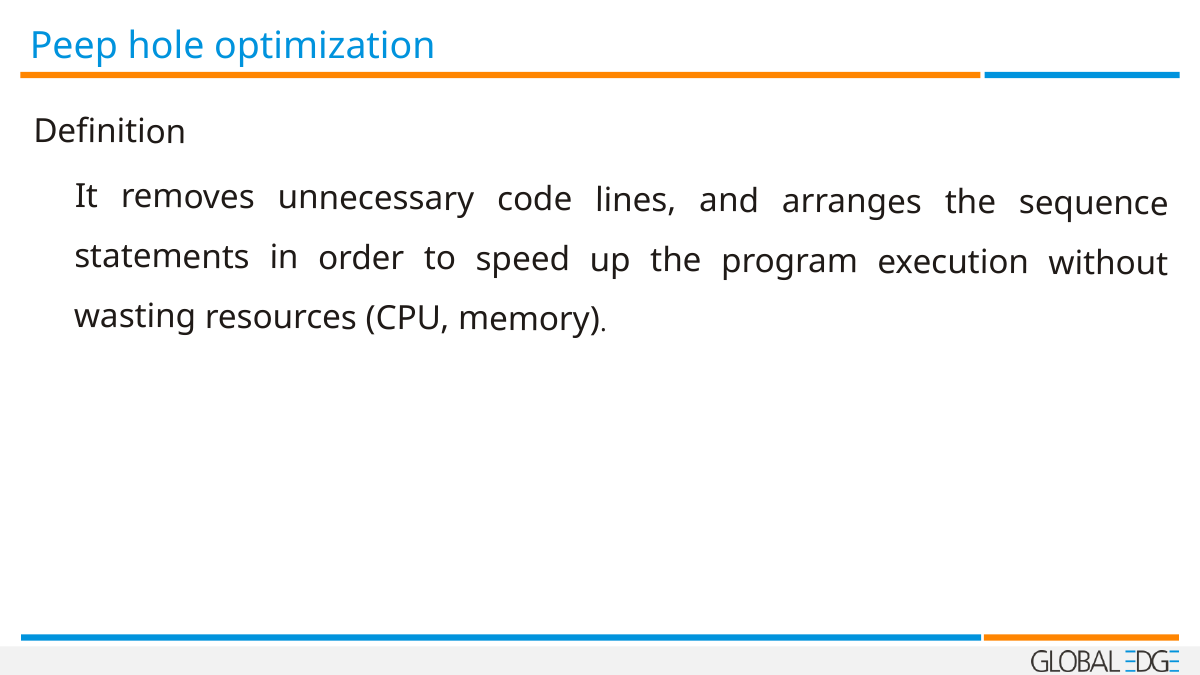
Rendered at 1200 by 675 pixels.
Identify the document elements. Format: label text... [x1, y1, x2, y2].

text_box Peep hole optimization [15, 11, 762, 76]
picture [1031, 650, 1179, 672]
text_box Definition It removes unnecessary code lines, and arranges the sequence statements in order to speed up the program execution without wasting resources (CPU, memory). [18, 83, 1181, 632]
